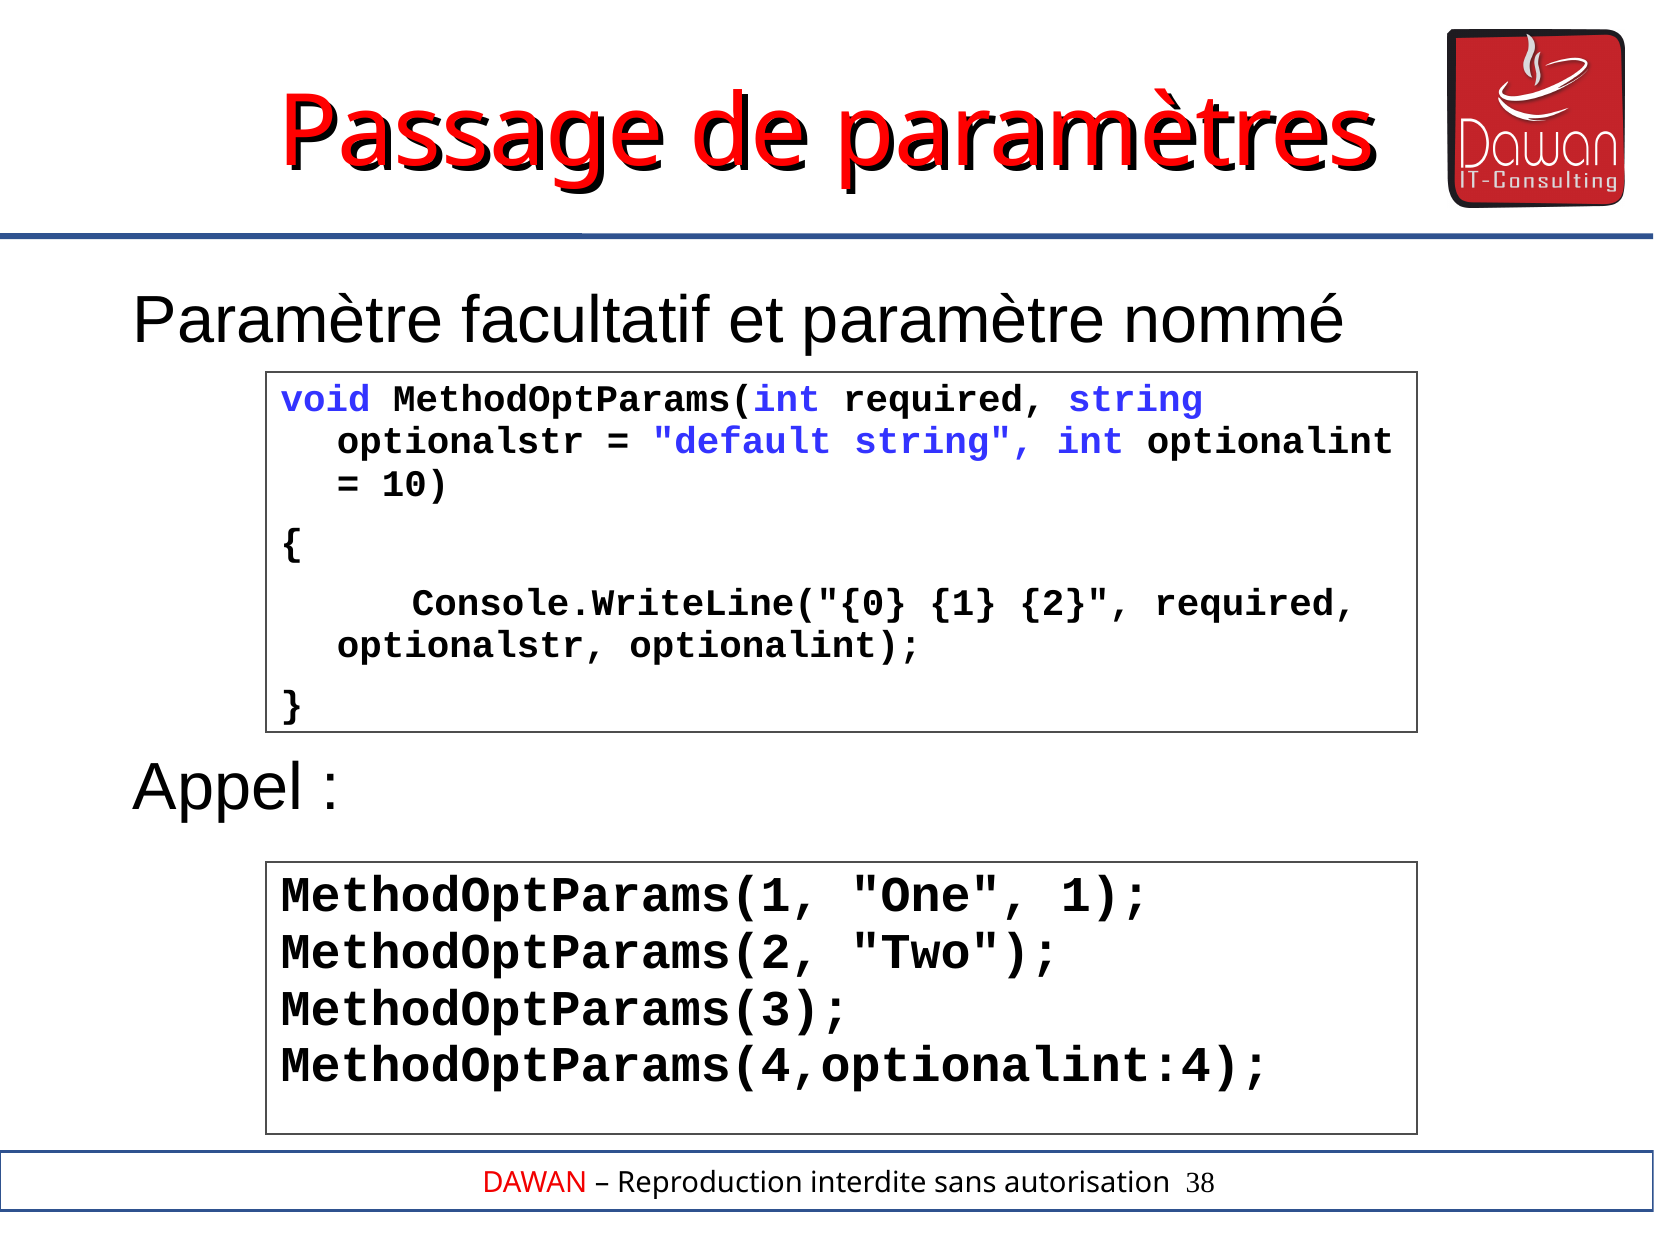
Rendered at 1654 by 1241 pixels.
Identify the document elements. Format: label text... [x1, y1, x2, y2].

text_box void MethodOptParams(int required, string optionalstr = "default string", int optionalint = 10) { Console.WriteLine("{0} {1} {2}", required, optionalstr, optionalint); } [265, 372, 1418, 733]
text_box Passage de paramètres [88, 50, 1565, 182]
text_box Paramètre facultatif et paramètre nommé Appel : [118, 275, 1536, 1004]
text_box MethodOptParams(1, "One", 1); MethodOptParams(2, "Two"); MethodOptParams(3); MethodOptParams(4,optionalint:4); [265, 862, 1418, 1134]
text_box [1185, 1163, 1565, 1228]
